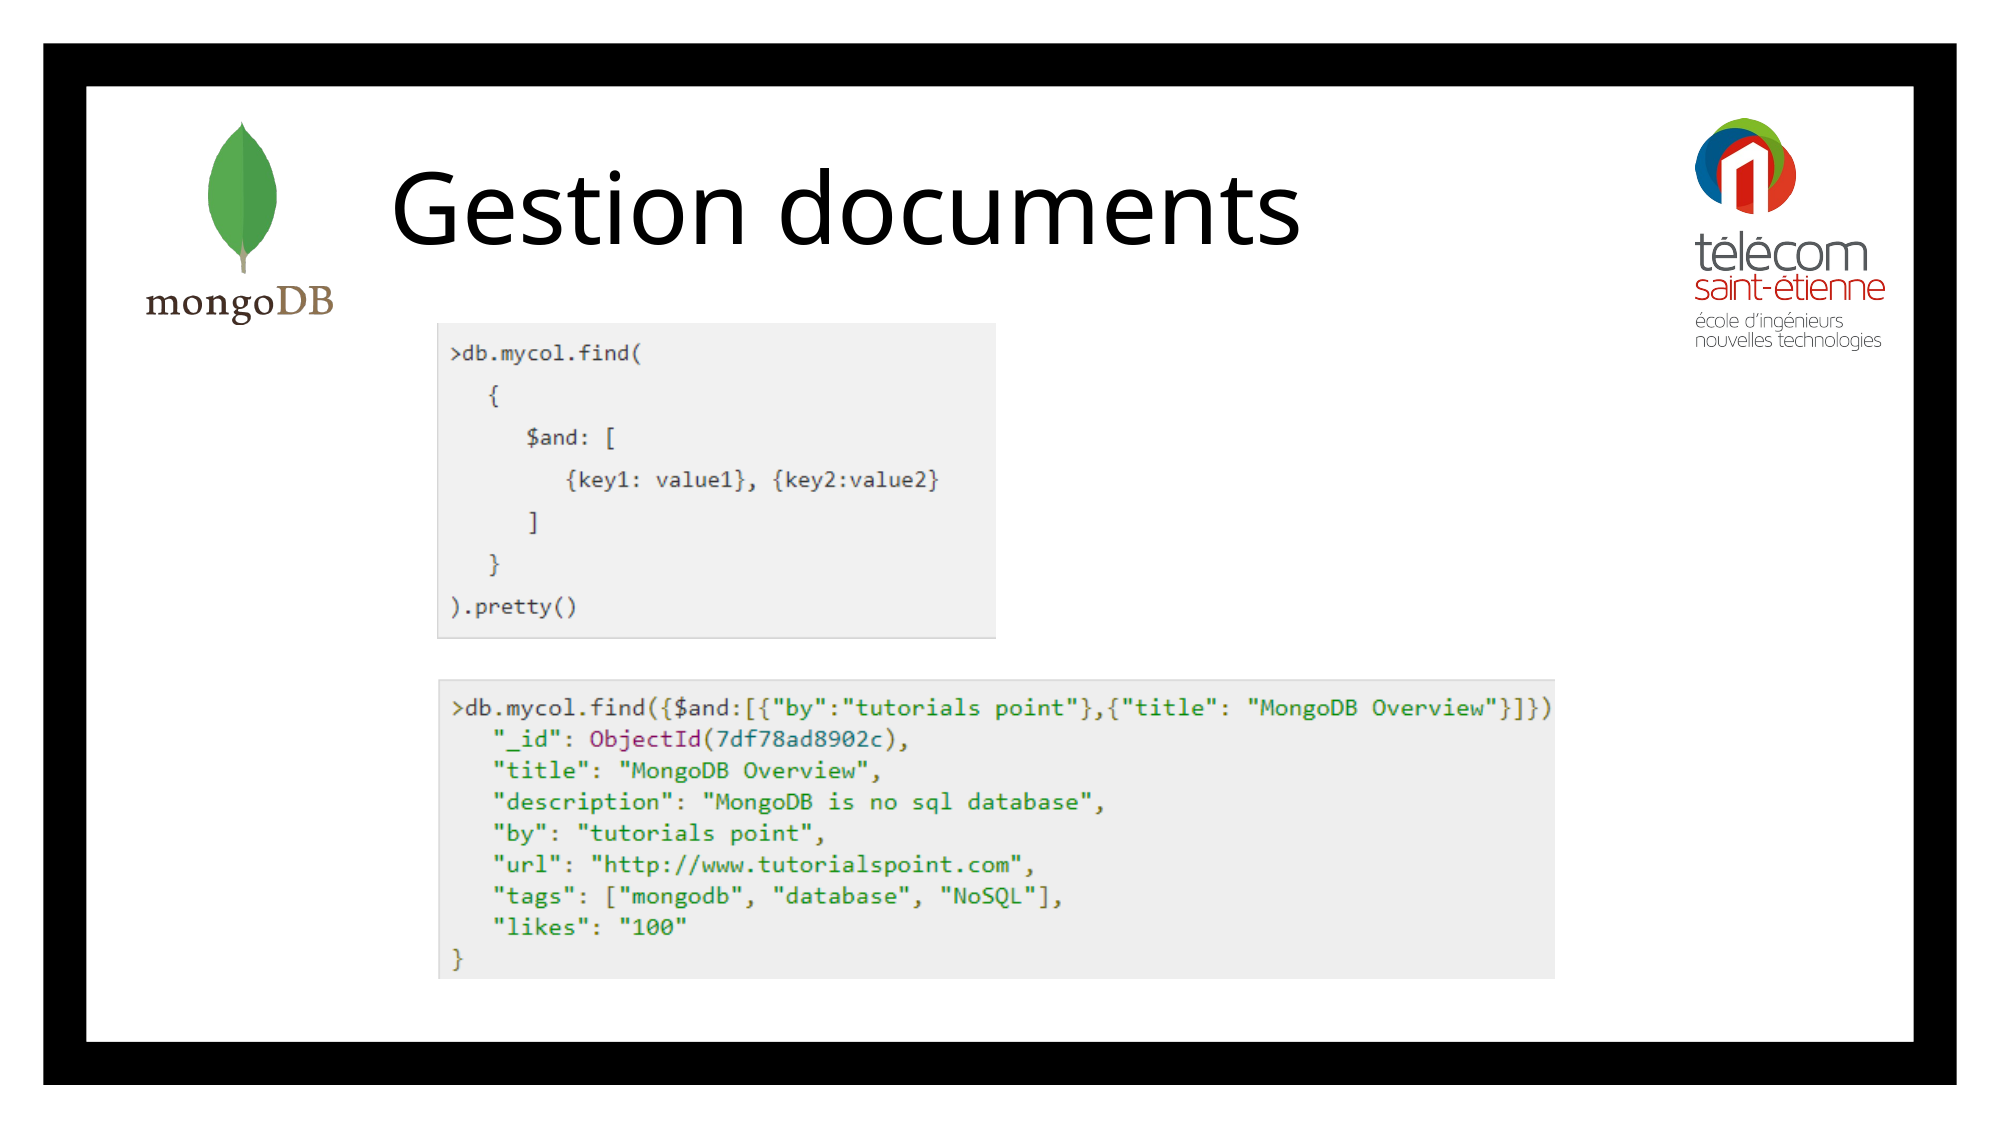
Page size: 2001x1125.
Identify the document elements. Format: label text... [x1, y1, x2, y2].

picture [1695, 118, 1885, 351]
picture [145, 121, 333, 325]
picture [437, 323, 996, 640]
picture [1715, 134, 1730, 138]
picture [437, 678, 1555, 979]
title Gestion documents [369, 138, 1849, 304]
